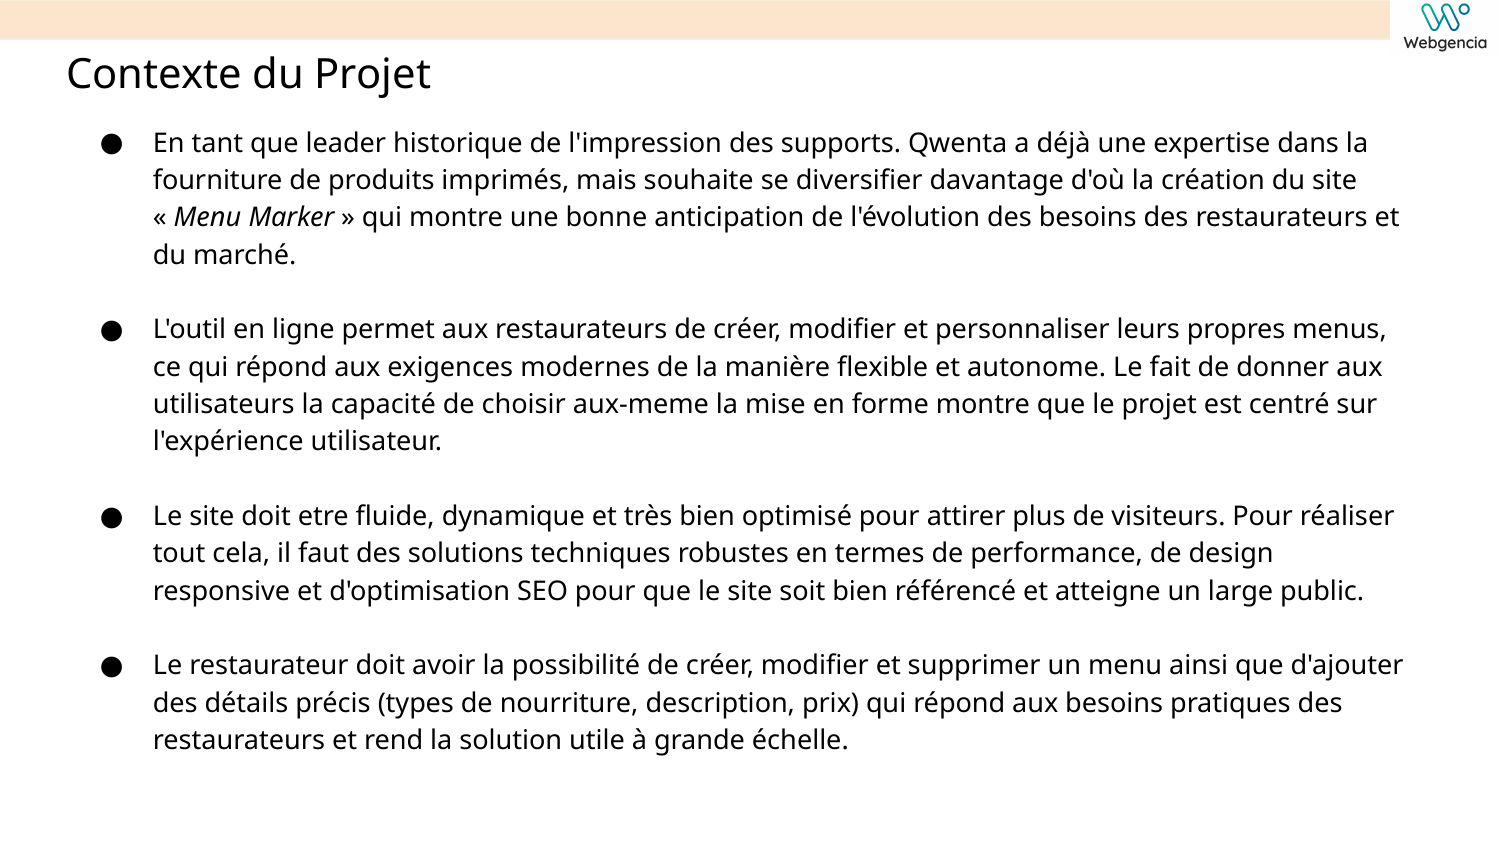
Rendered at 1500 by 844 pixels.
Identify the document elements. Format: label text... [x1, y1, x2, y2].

text_box [0, 0, 1390, 40]
title Contexte du Projet [51, 40, 1449, 119]
text_box En tant que leader historique de l'impression des supports. Qwenta a déjà une expertise dans la fourniture de produits imprimés, mais souhaite se diversifier davantage d'où la création du site « Menu Marker » qui montre une bonne anticipation de l'évolution des besoins des restaurateurs et du marché. L'outil en ligne permet aux restaurateurs de créer, modifier et personnaliser leurs propres menus, ce qui répond aux exigences modernes de la manière flexible et autonome. Le fait de donner aux utilisateurs la capacité de choisir aux-meme la mise en forme montre que le projet est centré sur l'expérience utilisateur. Le site doit etre fluide, dynamique et très bien optimisé pour attirer plus de visiteurs. Pour réaliser tout cela, il faut des solutions techniques robustes en termes de performance, de design responsive et d'optimisation SEO pour que le site soit bien référencé et atteigne un large public. Le restaurateur doit avoir la possibilité de créer, modifier et supprimer un menu ainsi que d'ajouter des détails précis (types de nourriture, description, prix) qui répond aux besoins pratiques des restaurateurs et rend la solution utile à grande échelle. [63, 105, 1428, 833]
picture [1390, 0, 1500, 56]
